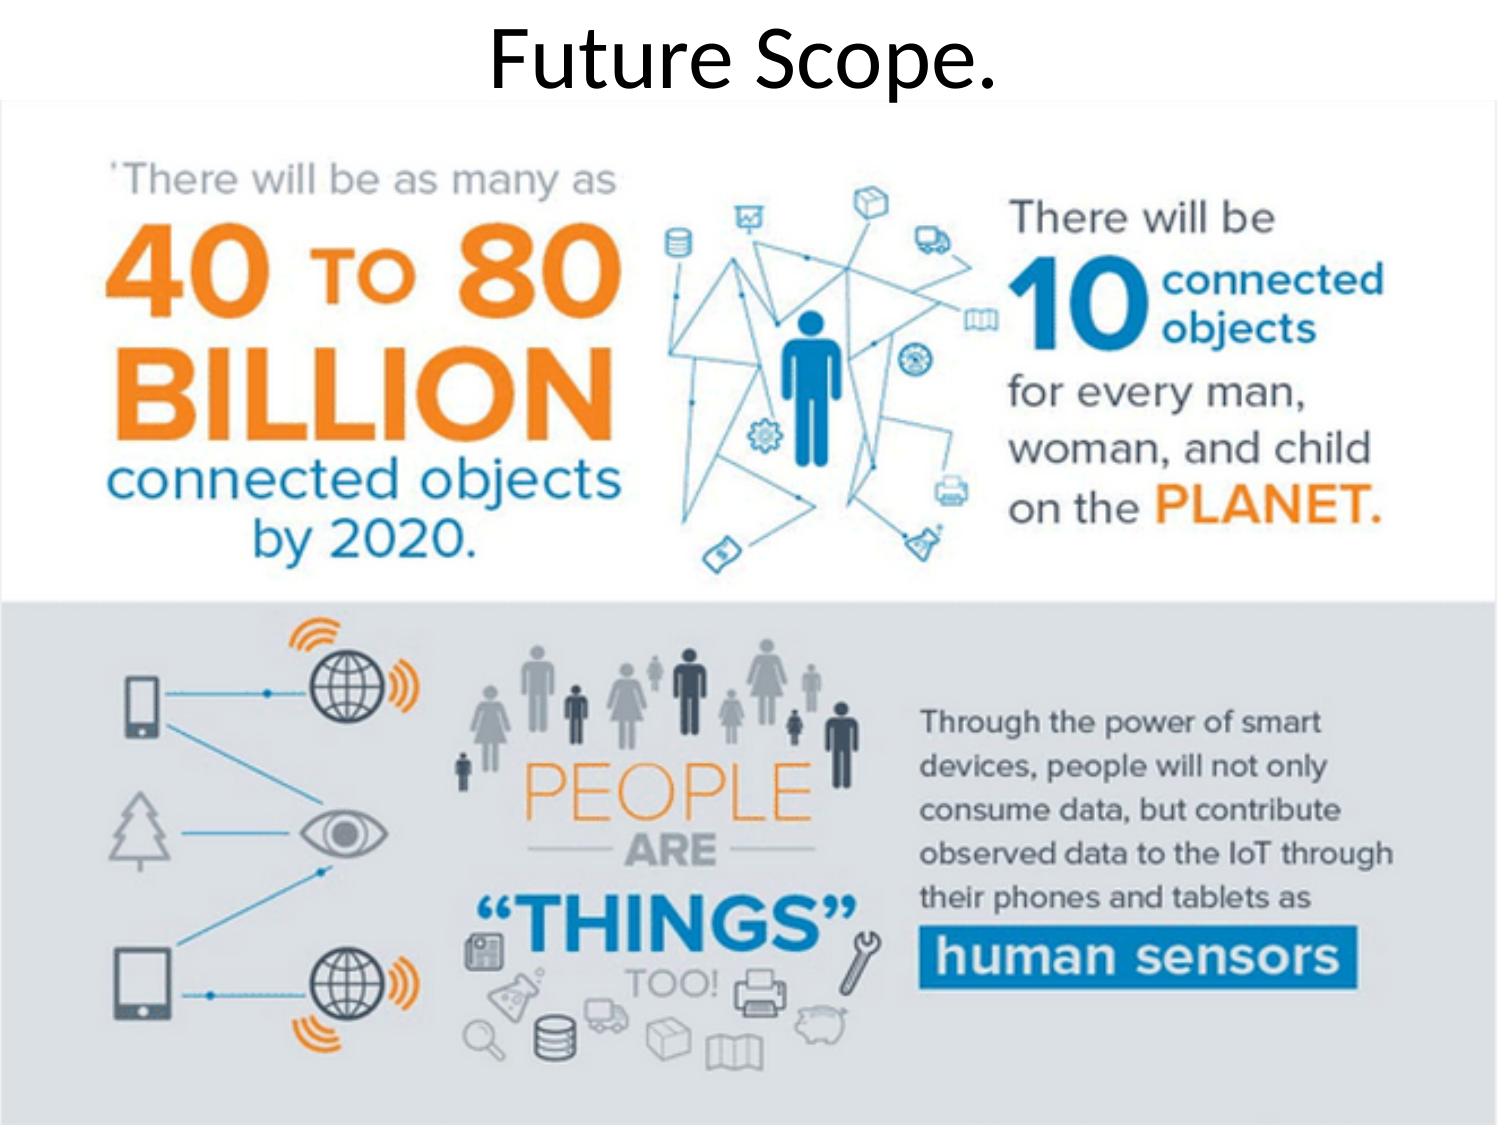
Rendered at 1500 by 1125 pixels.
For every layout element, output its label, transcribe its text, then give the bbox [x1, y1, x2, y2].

title Future Scope. [69, 0, 1420, 146]
picture [0, 100, 1500, 1125]
